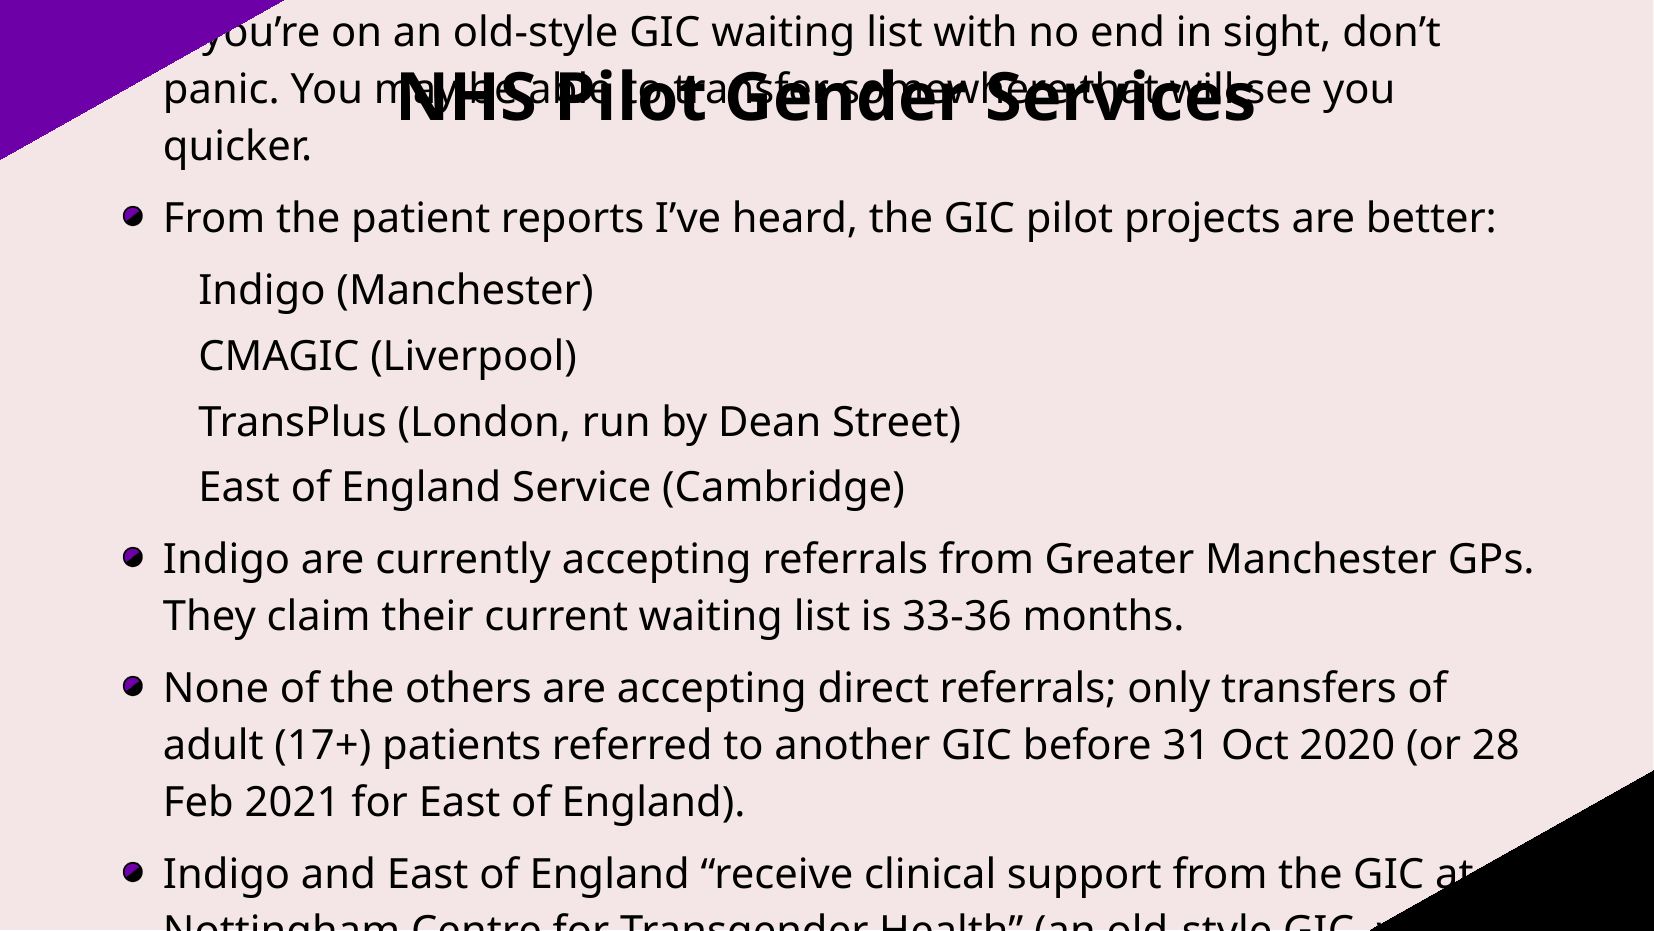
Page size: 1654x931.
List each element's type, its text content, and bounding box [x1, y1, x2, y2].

text_box [0, 0, 284, 160]
subtitle If you’re on an old-style GIC waiting list with no end in sight, don’t panic. You may be able to transfer somewhere that will see you quicker. From the patient reports I’ve heard, the GIC pilot projects are better: Indigo (Manchester) CMAGIC (Liverpool) TransPlus (London, run by Dean Street) East of England Service (Cambridge) Indigo are currently accepting referrals from Greater Manchester GPs. They claim their current waiting list is 33-36 months. None of the others are accepting direct referrals; only transfers of adult (17+) patients referred to another GIC before 31 Oct 2020 (or 28 Feb 2021 for East of England). Indigo and East of England “receive clinical support from the GIC at Nottingham Centre for Transgender Health” (an old-style GIC, with old-style attitudes). [121, 165, 1542, 851]
title NHS Pilot Gender Services [82, 35, 1571, 154]
picture [121, 860, 144, 884]
text_box [1370, 770, 1654, 931]
